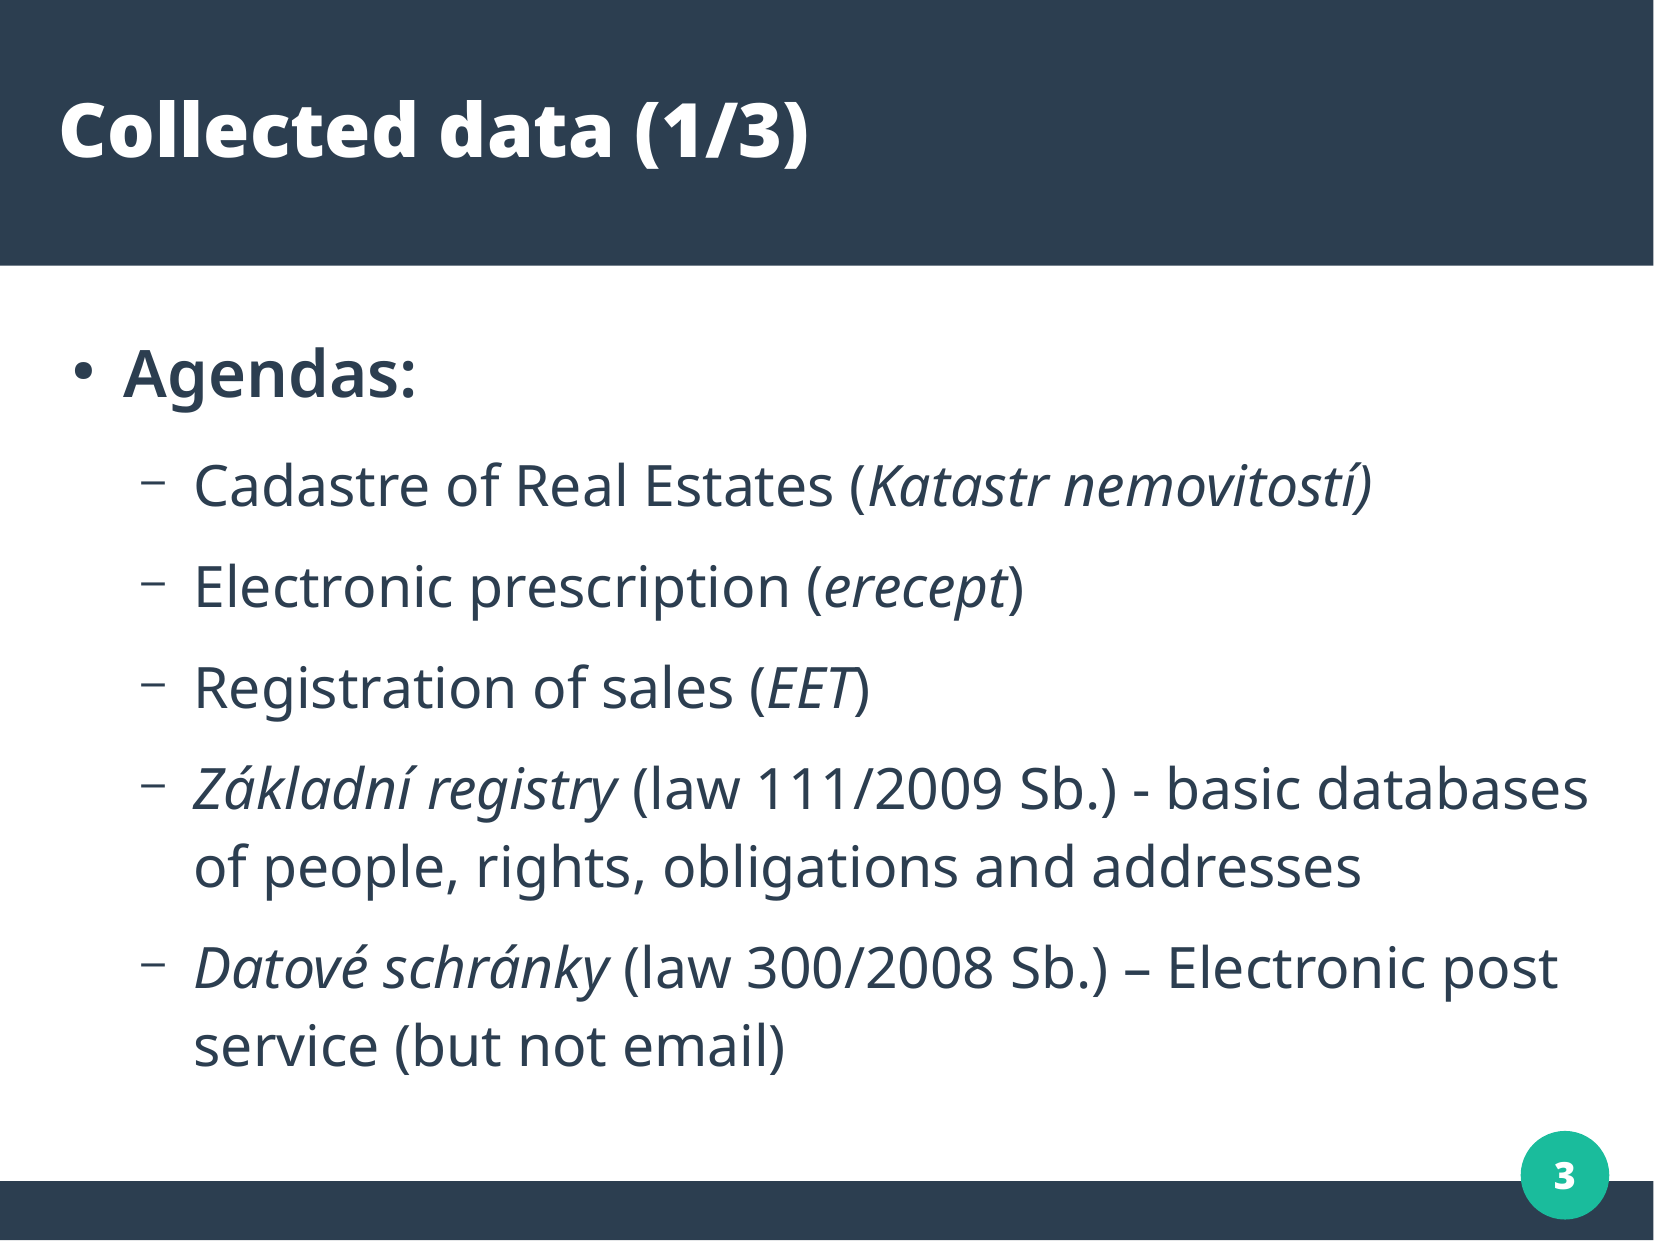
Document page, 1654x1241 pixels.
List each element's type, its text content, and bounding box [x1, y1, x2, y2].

title Collected data (1/3) [59, 49, 1595, 207]
list Agendas: Cadastre of Real Estates (Katastr nemovitostí) Electronic prescription (erecept) Registration of sales (EET) Základní registry (law 111/2009 Sb.) - basic databases of people, rights, obligations and addresses Datové schránky (law 300/2008 Sb.) – Electronic post service (but not email) [54, 328, 1591, 1156]
